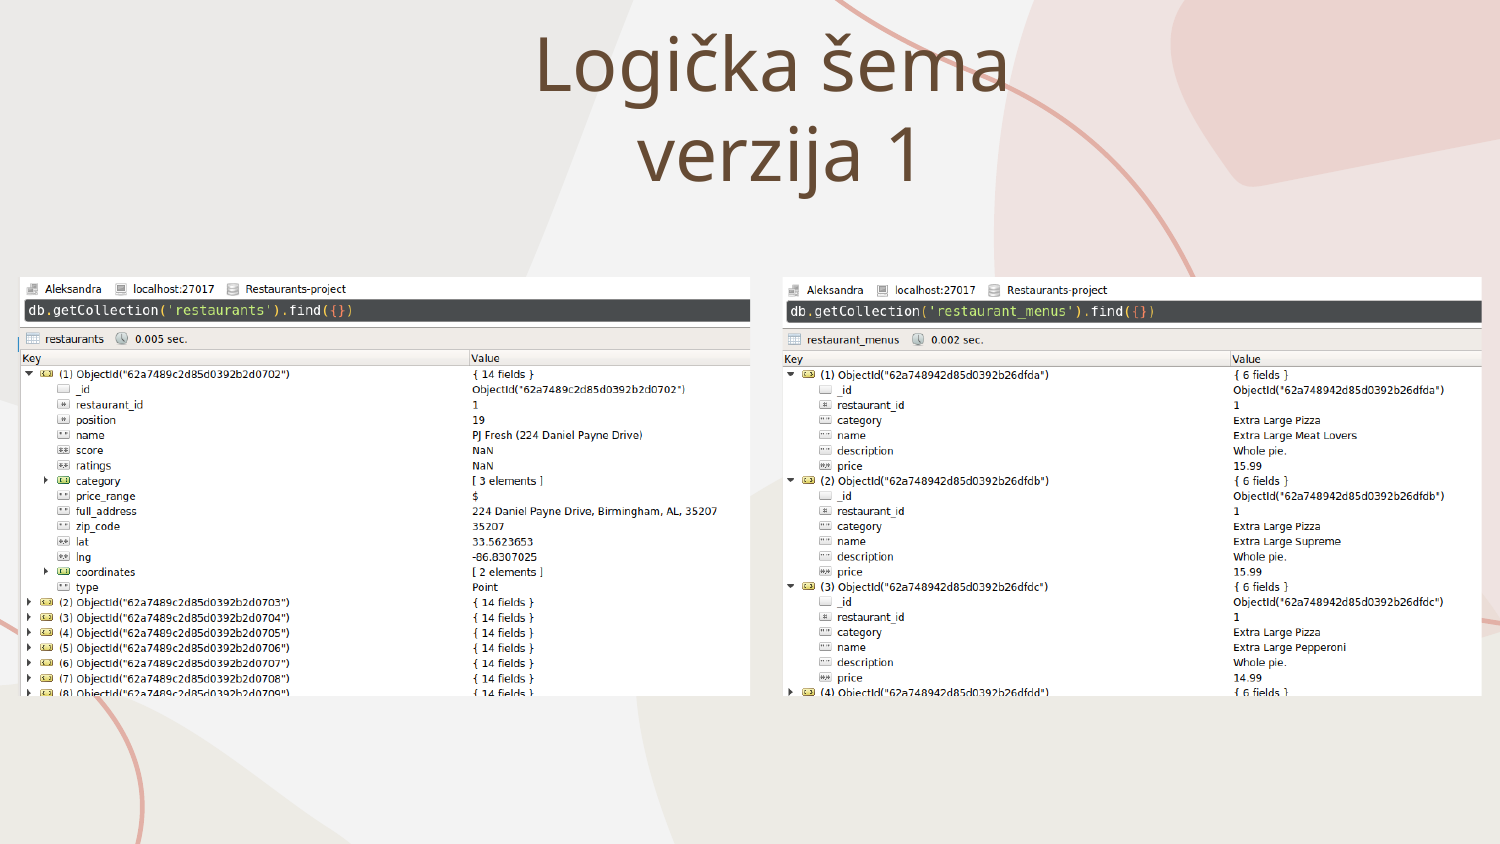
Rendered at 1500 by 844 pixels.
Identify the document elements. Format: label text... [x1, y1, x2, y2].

picture [17, 277, 751, 696]
picture [782, 277, 1482, 696]
title Logička šema verzija 1 [412, 59, 1153, 212]
